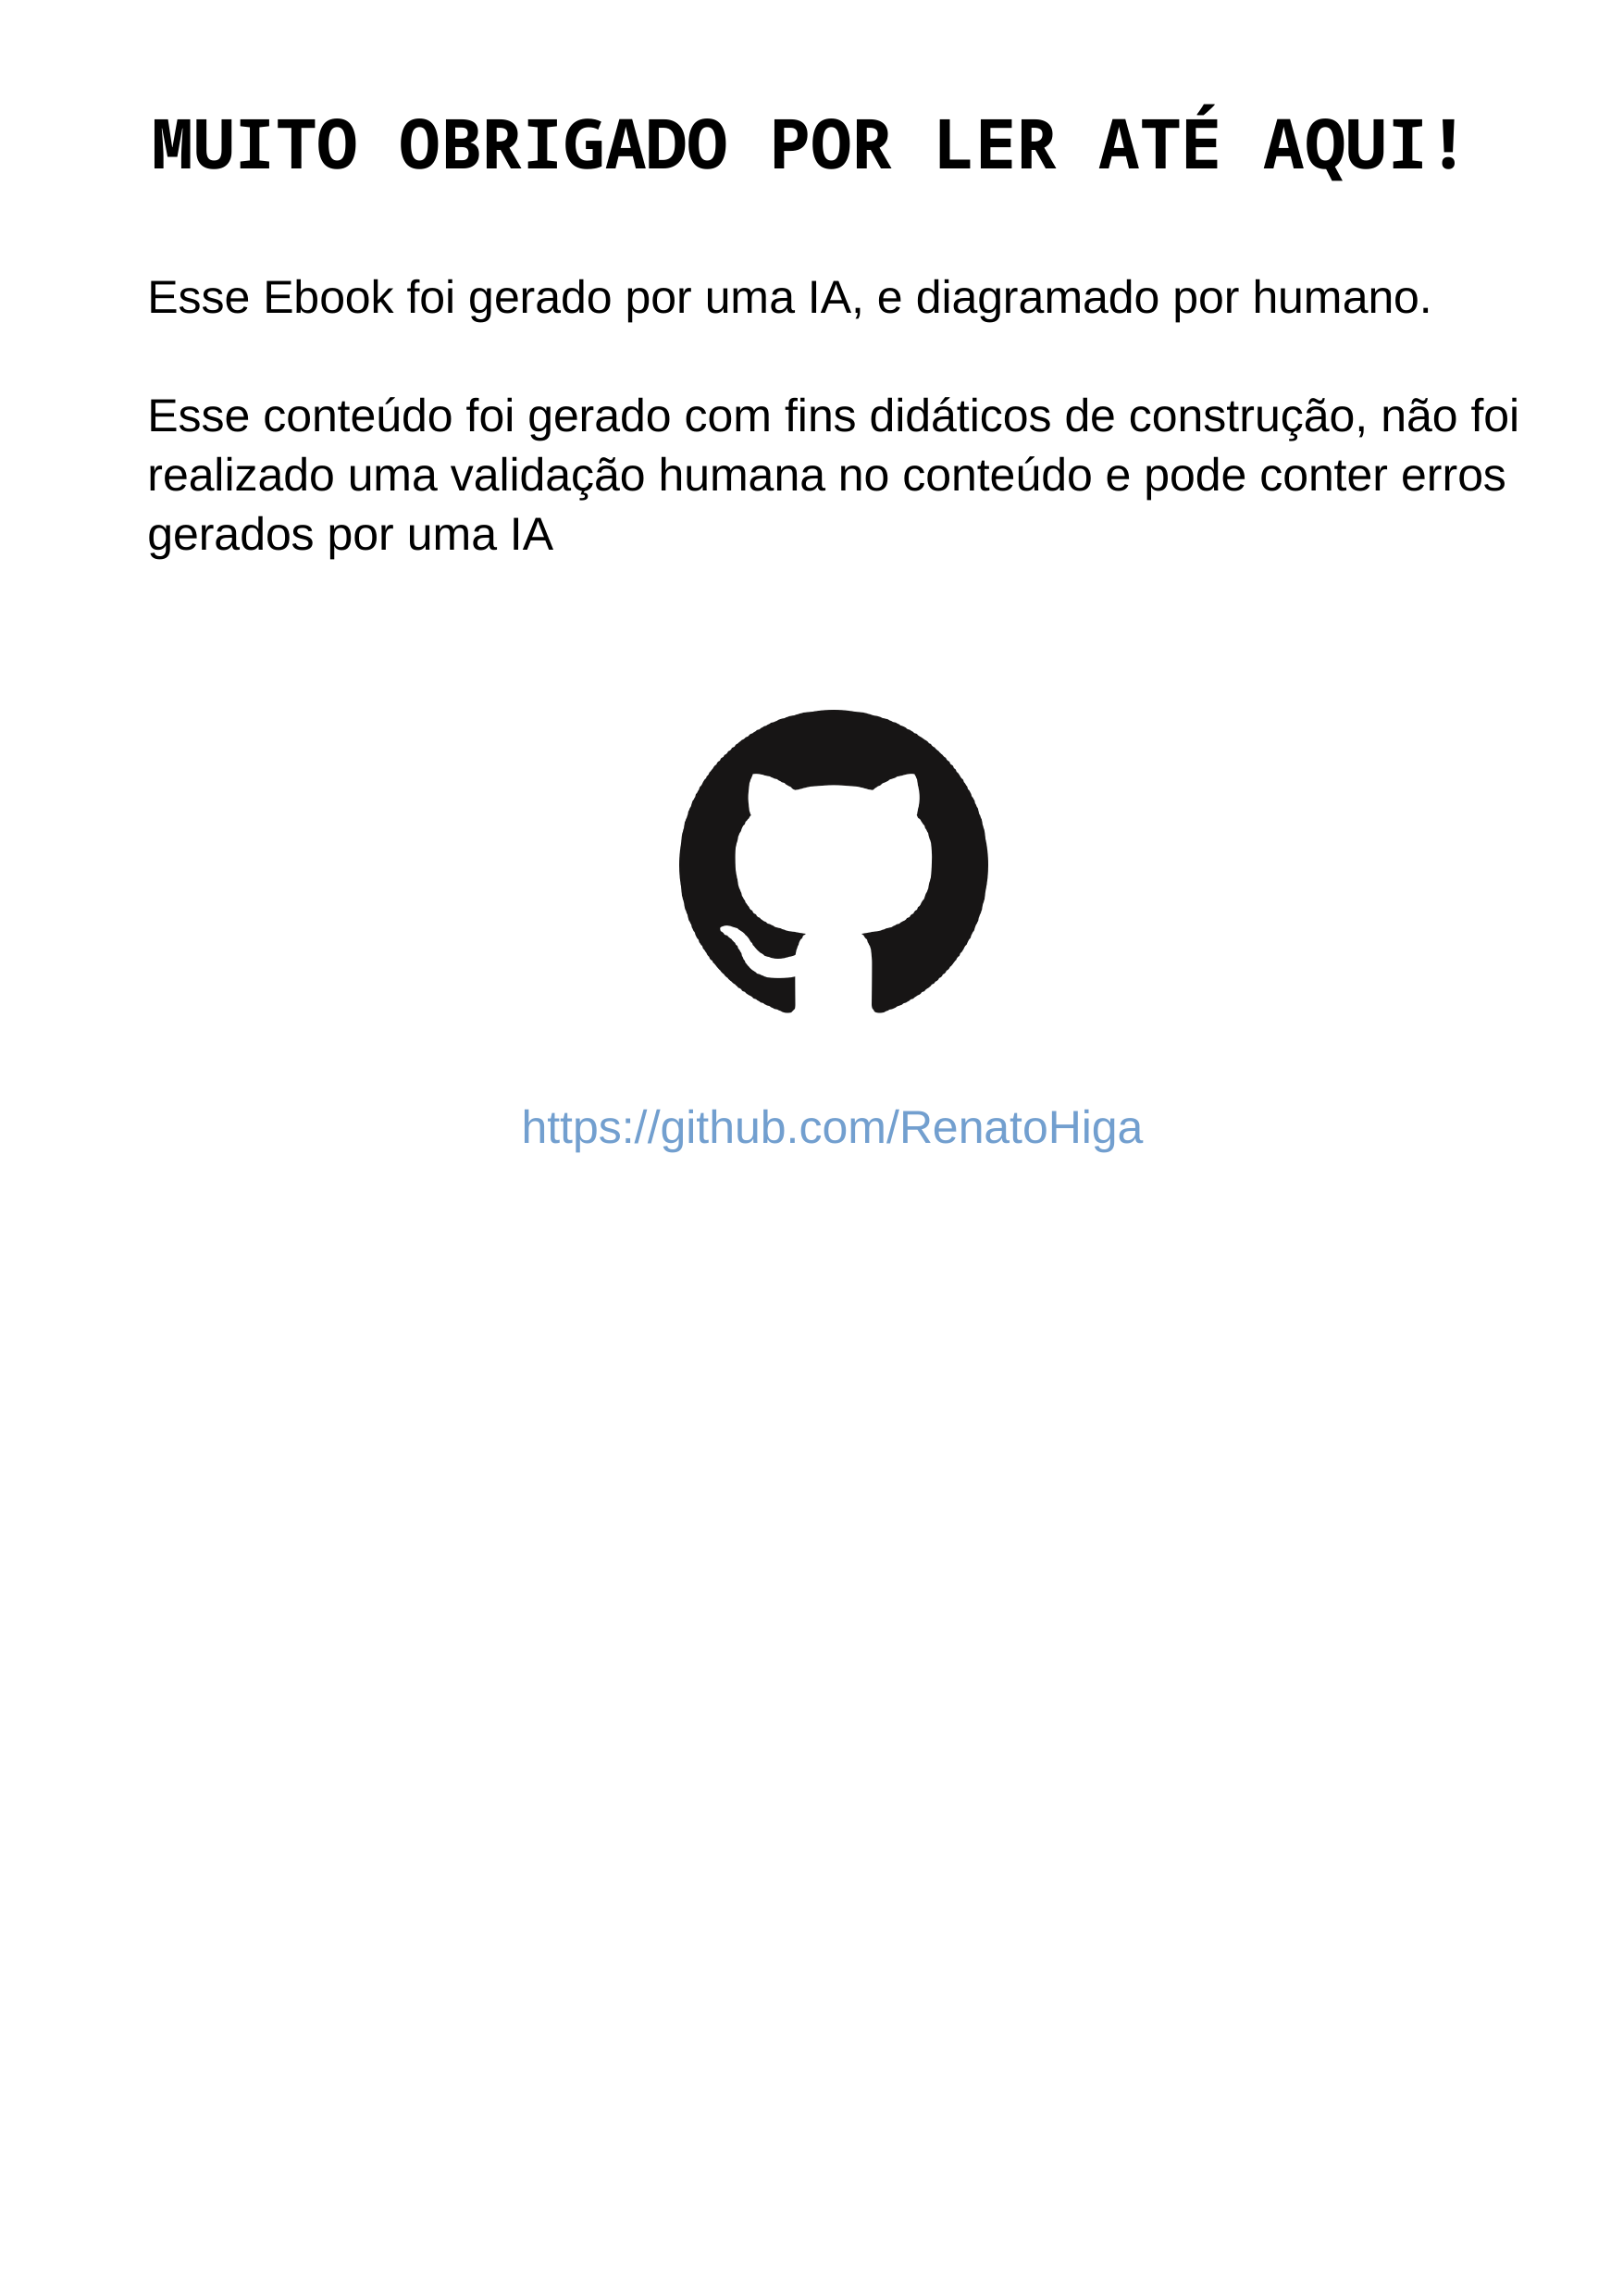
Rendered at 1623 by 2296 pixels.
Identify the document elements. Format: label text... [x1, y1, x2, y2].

list MUITO OBRIGADO POR LER ATÉ AQUI! [96, 81, 1558, 192]
list https://github.com/RenatoHiga [69, 1093, 1530, 1158]
list Esse Ebook foi gerado por uma IA, e diagramado por humano. Esse conteúdo foi gerado com fins didáticos de construção, não foi realizado uma validação humana no conteúdo e pode conter erros gerados por uma IA [81, 263, 1543, 575]
picture [627, 655, 1039, 1066]
